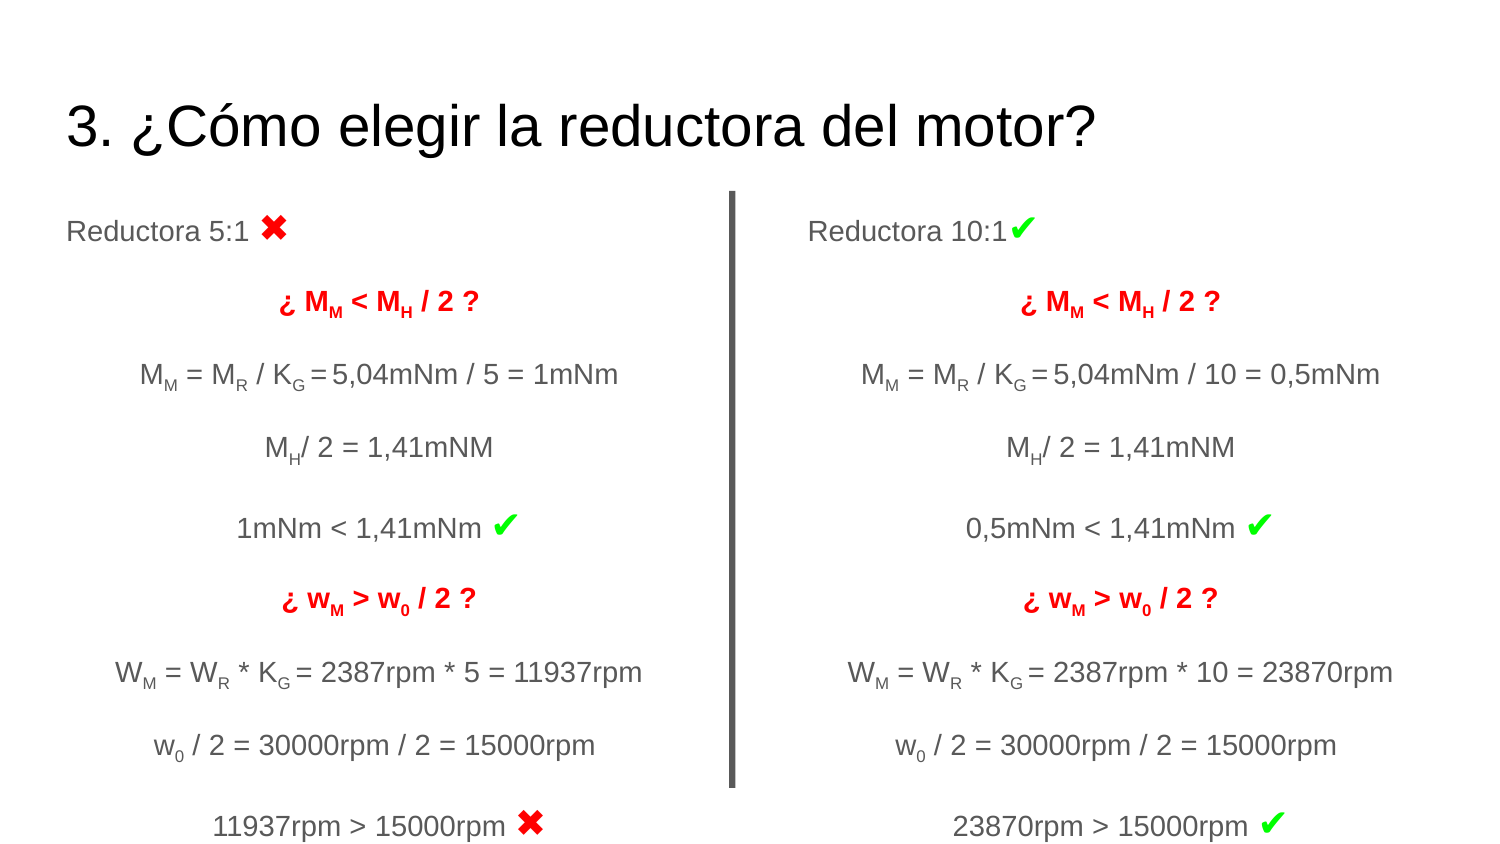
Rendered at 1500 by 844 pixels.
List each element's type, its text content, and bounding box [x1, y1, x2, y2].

list Reductora 10:1✔ ¿ MM < MH / 2 ? MM = MR / KG = 5,04mNm / 10 = 0,5mNm MH/ 2 = 1,41mNM 0,5mNm < 1,41mNm ✔ ¿ wM > w0 / 2 ? WM = WR * KG = 2387rpm * 10 = 23870rpm w0 / 2 = 30000rpm / 2 = 15000rpm 23870rpm > 15000rpm ✔ [792, 189, 1449, 750]
list Reductora 5:1 ✖ ¿ MM < MH / 2 ? MM = MR / KG = 5,04mNm / 5 = 1mNm MH/ 2 = 1,41mNM 1mNm < 1,41mNm ✔ ¿ wM > w0 / 2 ? WM = WR * KG = 2387rpm * 5 = 11937rpm w0 / 2 = 30000rpm / 2 = 15000rpm 11937rpm > 15000rpm ✖ [51, 189, 708, 817]
title 3. ¿Cómo elegir la reductora del motor? [51, 72, 1449, 167]
